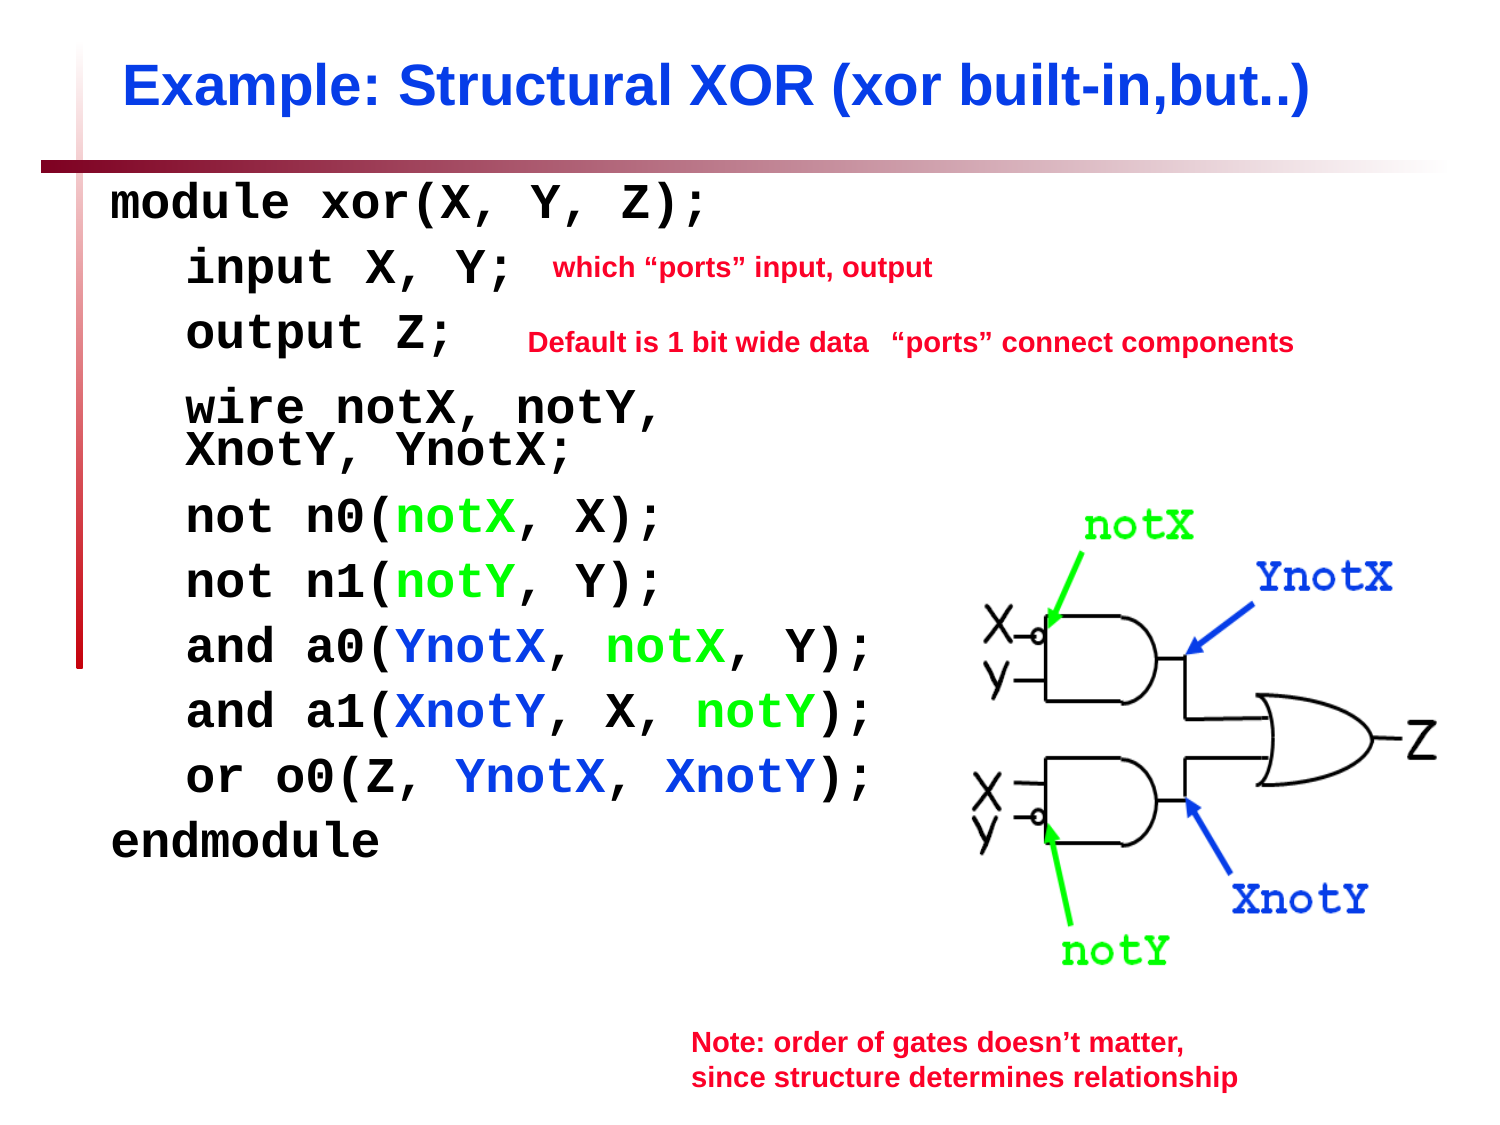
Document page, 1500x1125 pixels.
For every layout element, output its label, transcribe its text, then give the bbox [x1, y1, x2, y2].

title Example: Structural XOR (xor built-in,but..) [112, 43, 1400, 240]
picture [948, 502, 1469, 1000]
text_box “ports” connect components [885, 315, 1310, 366]
text_box which “ports” input, output [538, 240, 948, 291]
text_box Default is 1 bit wide data [512, 315, 885, 366]
text_box Note: order of gates doesn’t matter, since structure determines relationship [676, 1015, 1254, 1101]
list module xor(X, Y, Z); input X, Y; output Z; wire notX, notY, XnotY, YnotX; not n0(notX, X); not n1(notY, Y); and a0(YnotX, notX, Y); and a1(XnotY, X, notY); or o0(Z, YnotX, XnotY); endmodule [99, 190, 1388, 869]
